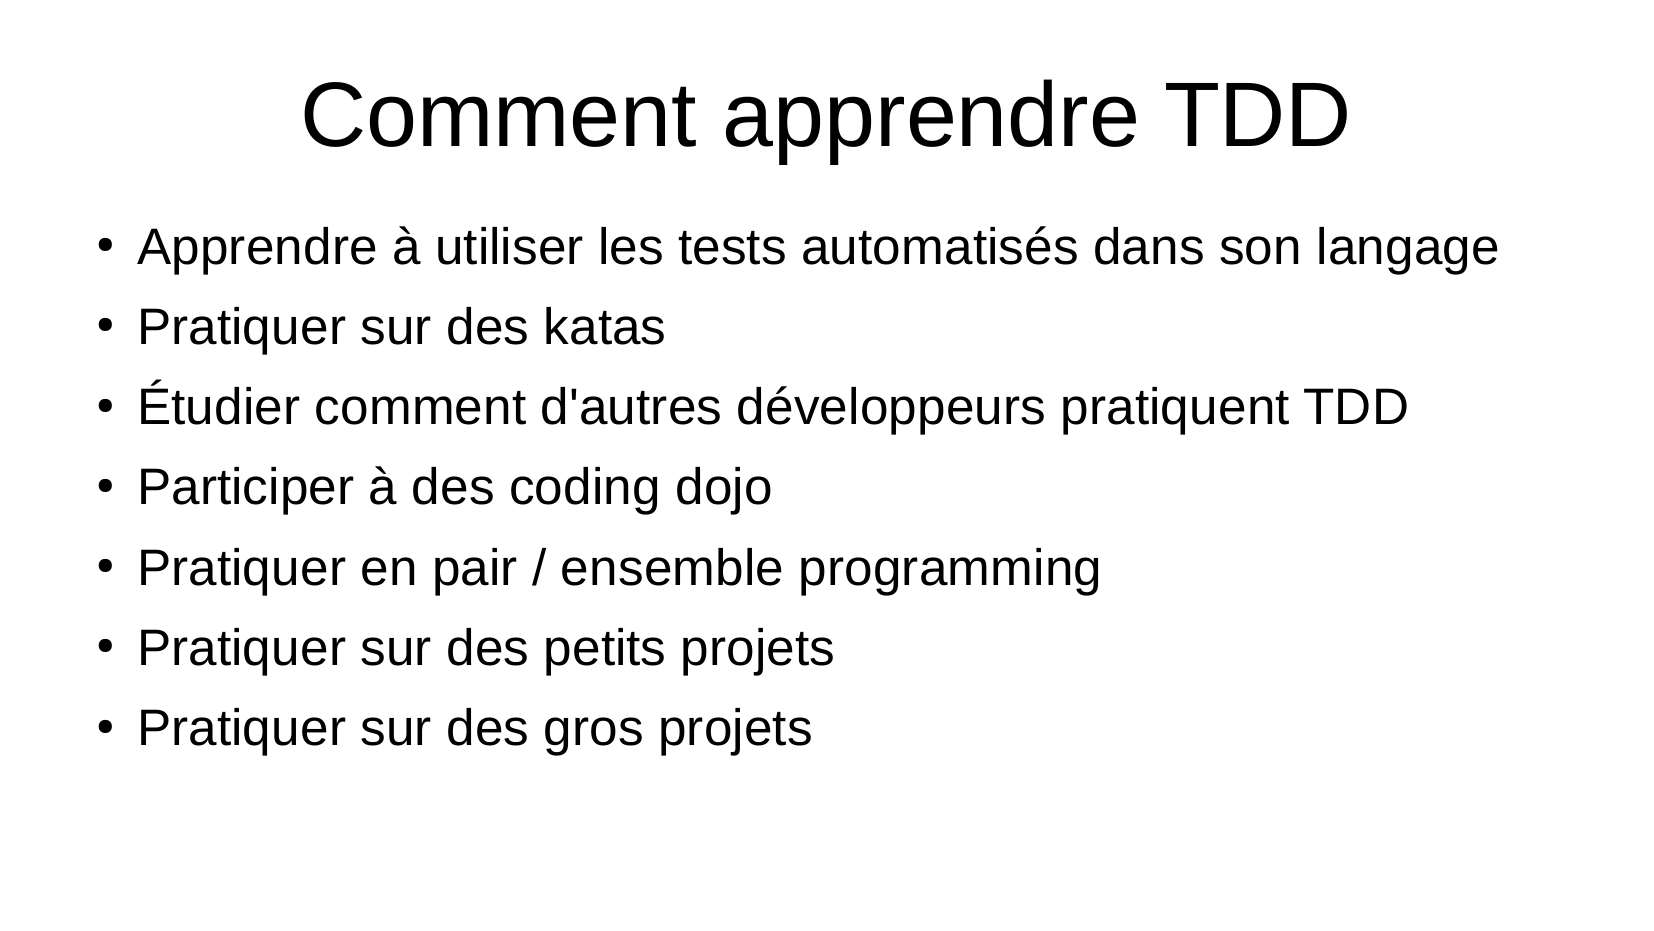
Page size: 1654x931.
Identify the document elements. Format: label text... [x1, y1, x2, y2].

list Apprendre à utiliser les tests automatisés dans son langage Pratiquer sur des katas Étudier comment d'autres développeurs pratiquent TDD Participer à des coding dojo Pratiquer en pair / ensemble programming Pratiquer sur des petits projets Pratiquer sur des gros projets [82, 217, 1571, 758]
title Comment apprendre TDD [82, 37, 1571, 193]
